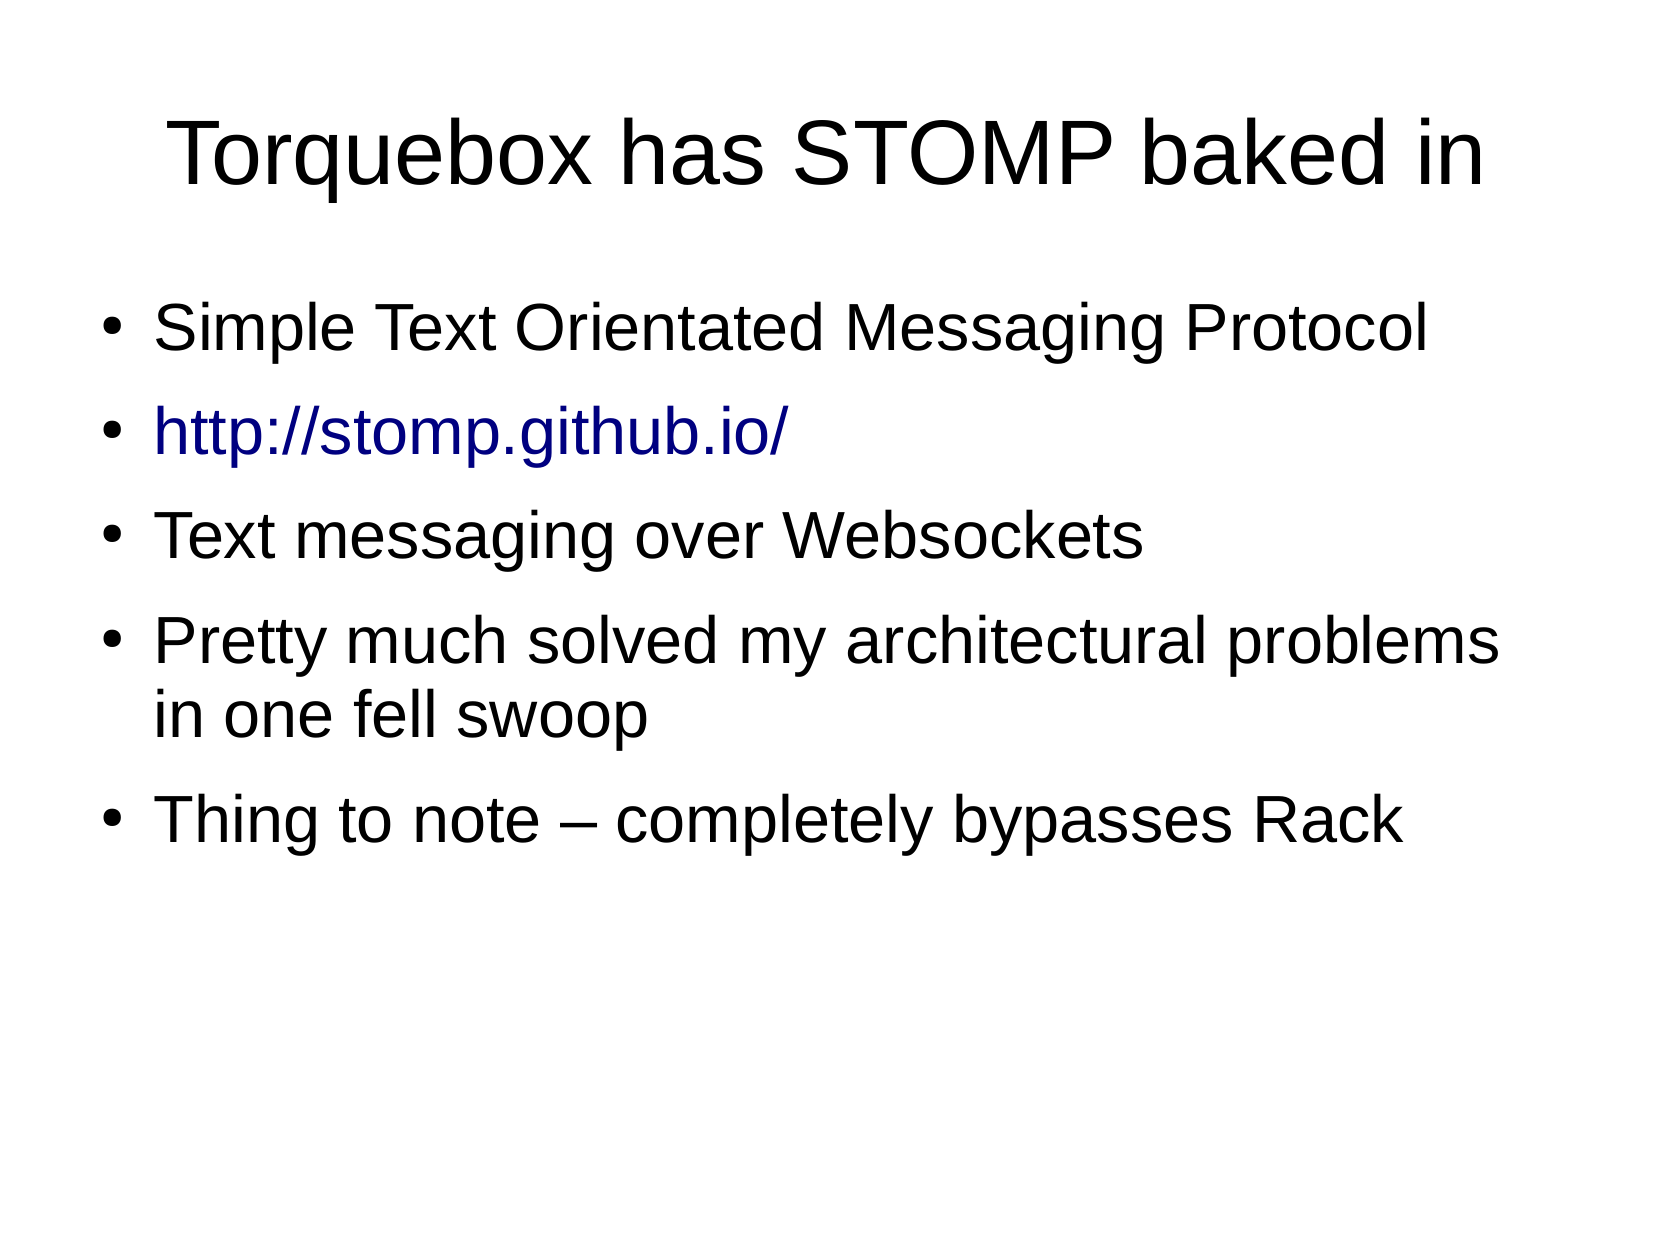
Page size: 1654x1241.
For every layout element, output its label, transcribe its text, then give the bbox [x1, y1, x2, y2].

list Simple Text Orientated Messaging Protocol http://stomp.github.io/ Text messaging over Websockets Pretty much solved my architectural problems in one fell swoop Thing to note – completely bypasses Rack [82, 290, 1571, 1010]
title Torquebox has STOMP baked in [82, 49, 1571, 257]
